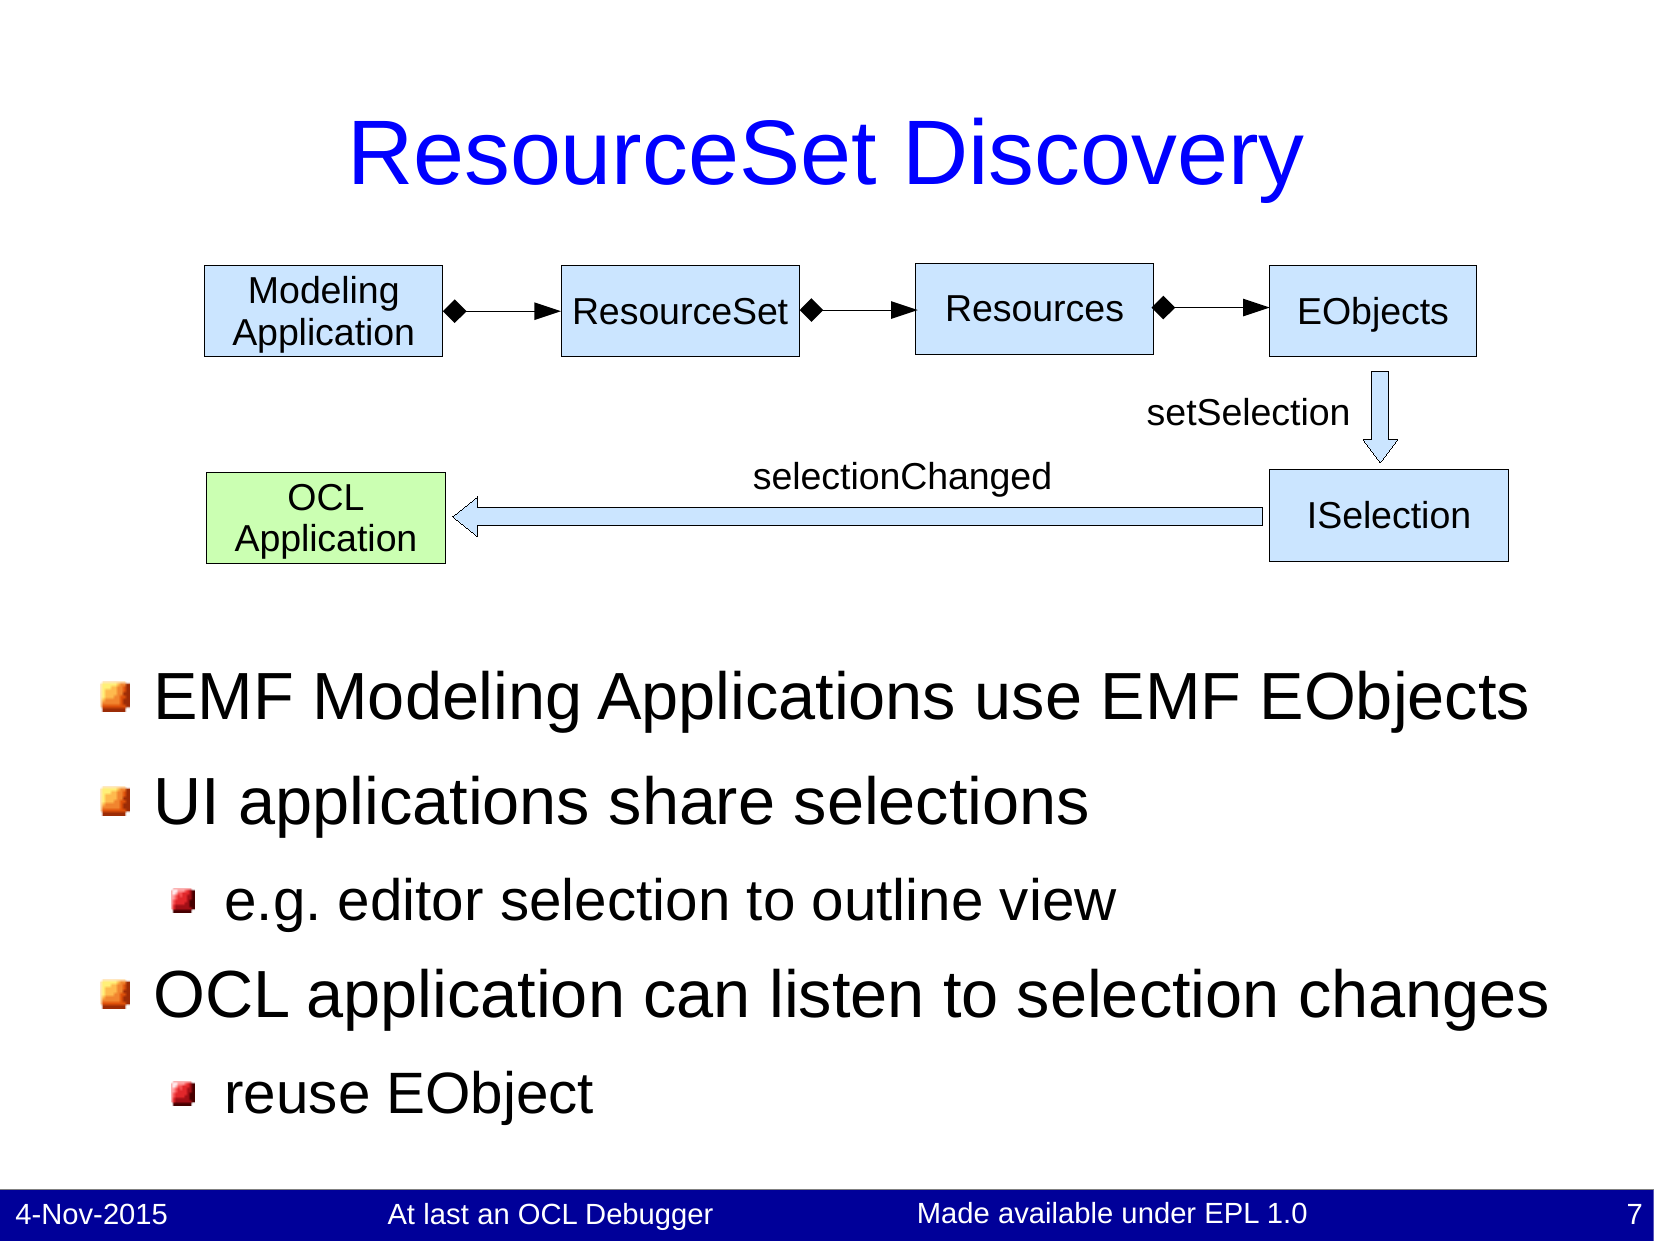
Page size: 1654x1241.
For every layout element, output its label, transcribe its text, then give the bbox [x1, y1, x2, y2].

text_box [452, 496, 1263, 537]
text_box selectionChanged [738, 447, 1067, 505]
text_box EObjects [1269, 265, 1477, 357]
text_box ResourceSet [561, 265, 800, 357]
text_box Resources [915, 263, 1154, 355]
title ResourceSet Discovery [82, 49, 1571, 257]
text_box Modeling Application [204, 265, 443, 357]
text_box [1364, 371, 1398, 463]
text_box OCL Application [206, 472, 446, 564]
text_box ISelection [1269, 469, 1509, 562]
list EMF Modeling Applications use EMF EObjects UI applications share selections e.g. editor selection to outline view OCL application can listen to selection changes reuse EObject [82, 659, 1571, 1126]
text_box setSelection [1131, 383, 1366, 441]
